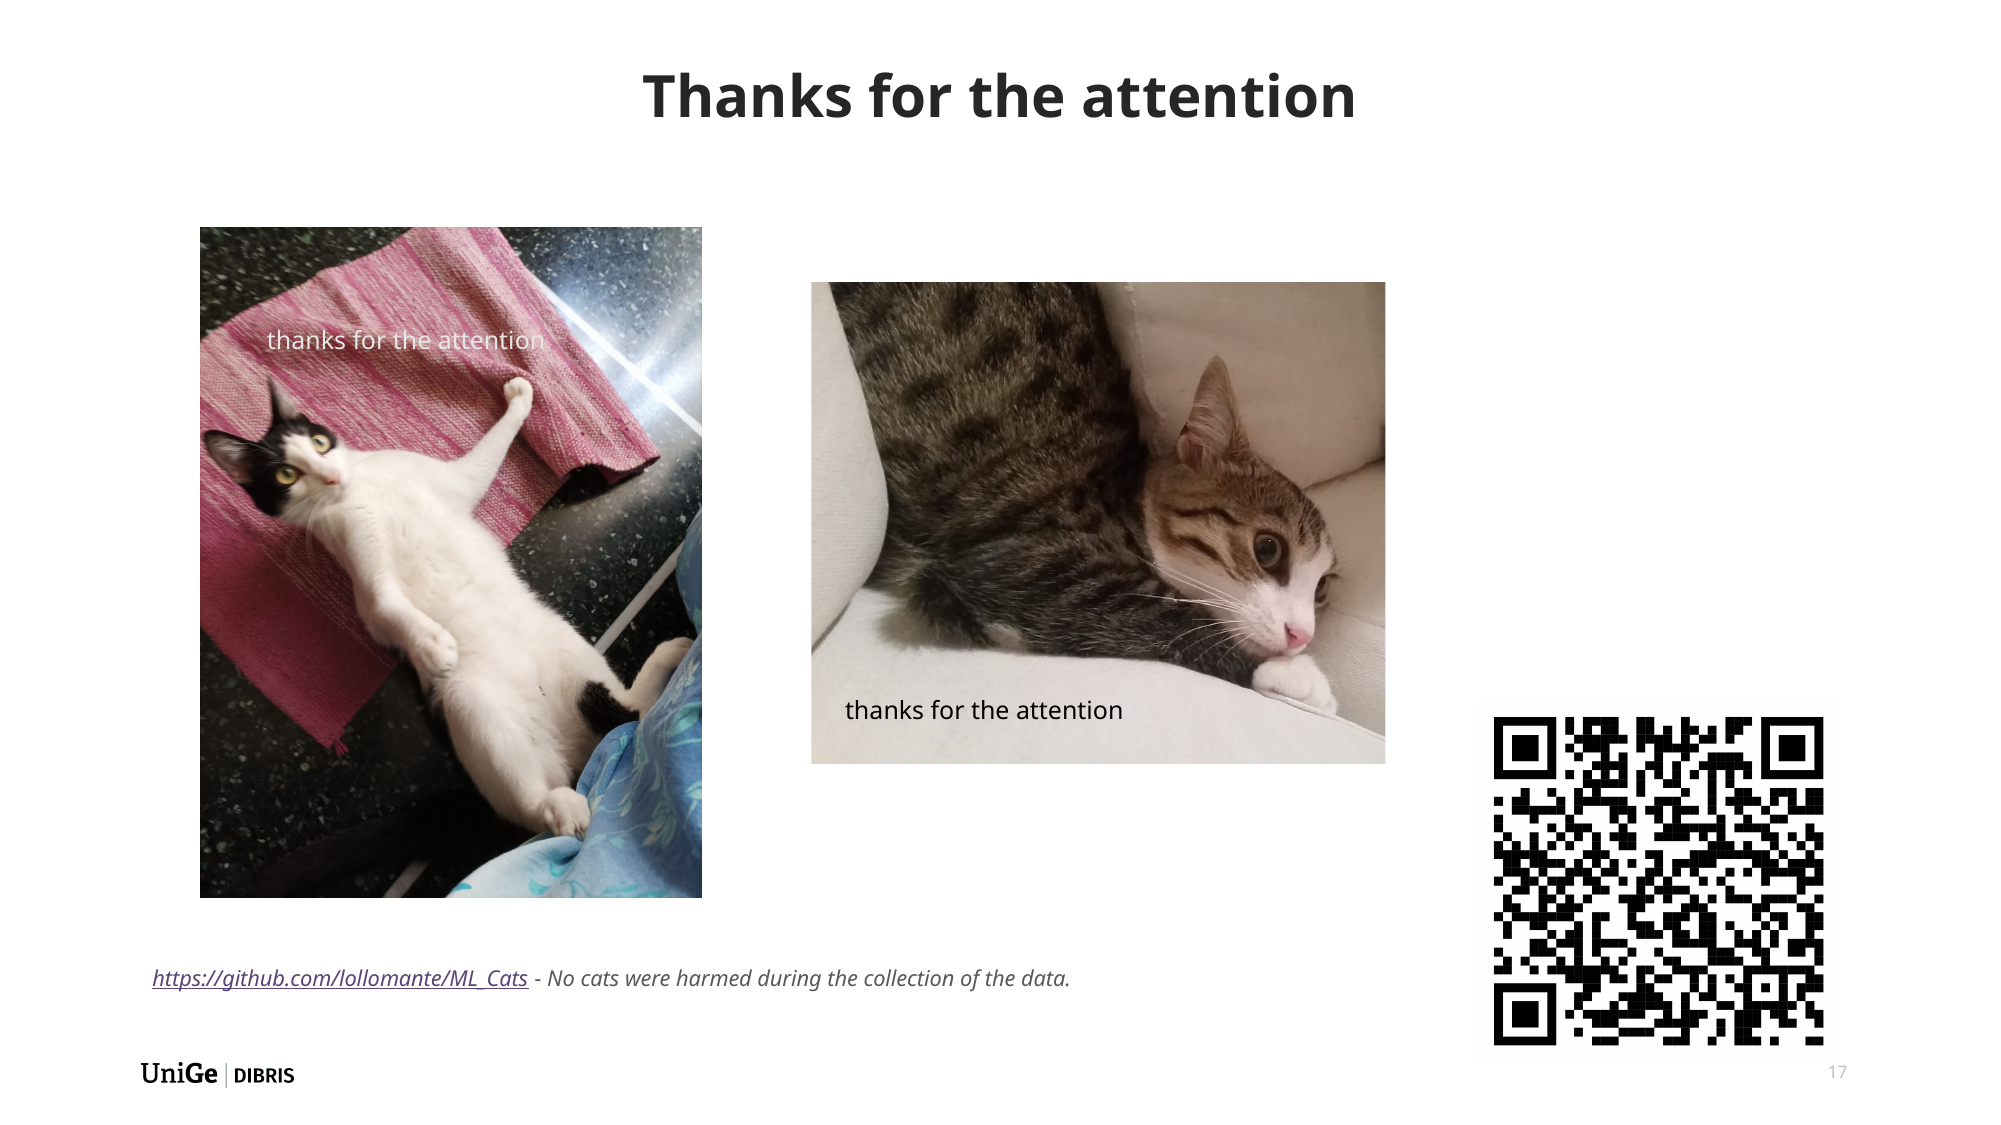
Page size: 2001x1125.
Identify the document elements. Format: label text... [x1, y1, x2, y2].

picture [1476, 699, 1841, 1063]
title Thanks for the attention [137, 59, 1863, 222]
picture [141, 1062, 294, 1088]
picture [811, 282, 1386, 764]
picture [200, 227, 702, 898]
slide_number 1 [1412, 1042, 1863, 1103]
text_box thanks for the attention [829, 679, 1280, 740]
text_box thanks for the attention [251, 309, 702, 370]
list https://github.com/lollomante/ML_Cats - No cats were harmed during the collection of the data. [137, 942, 1476, 1014]
